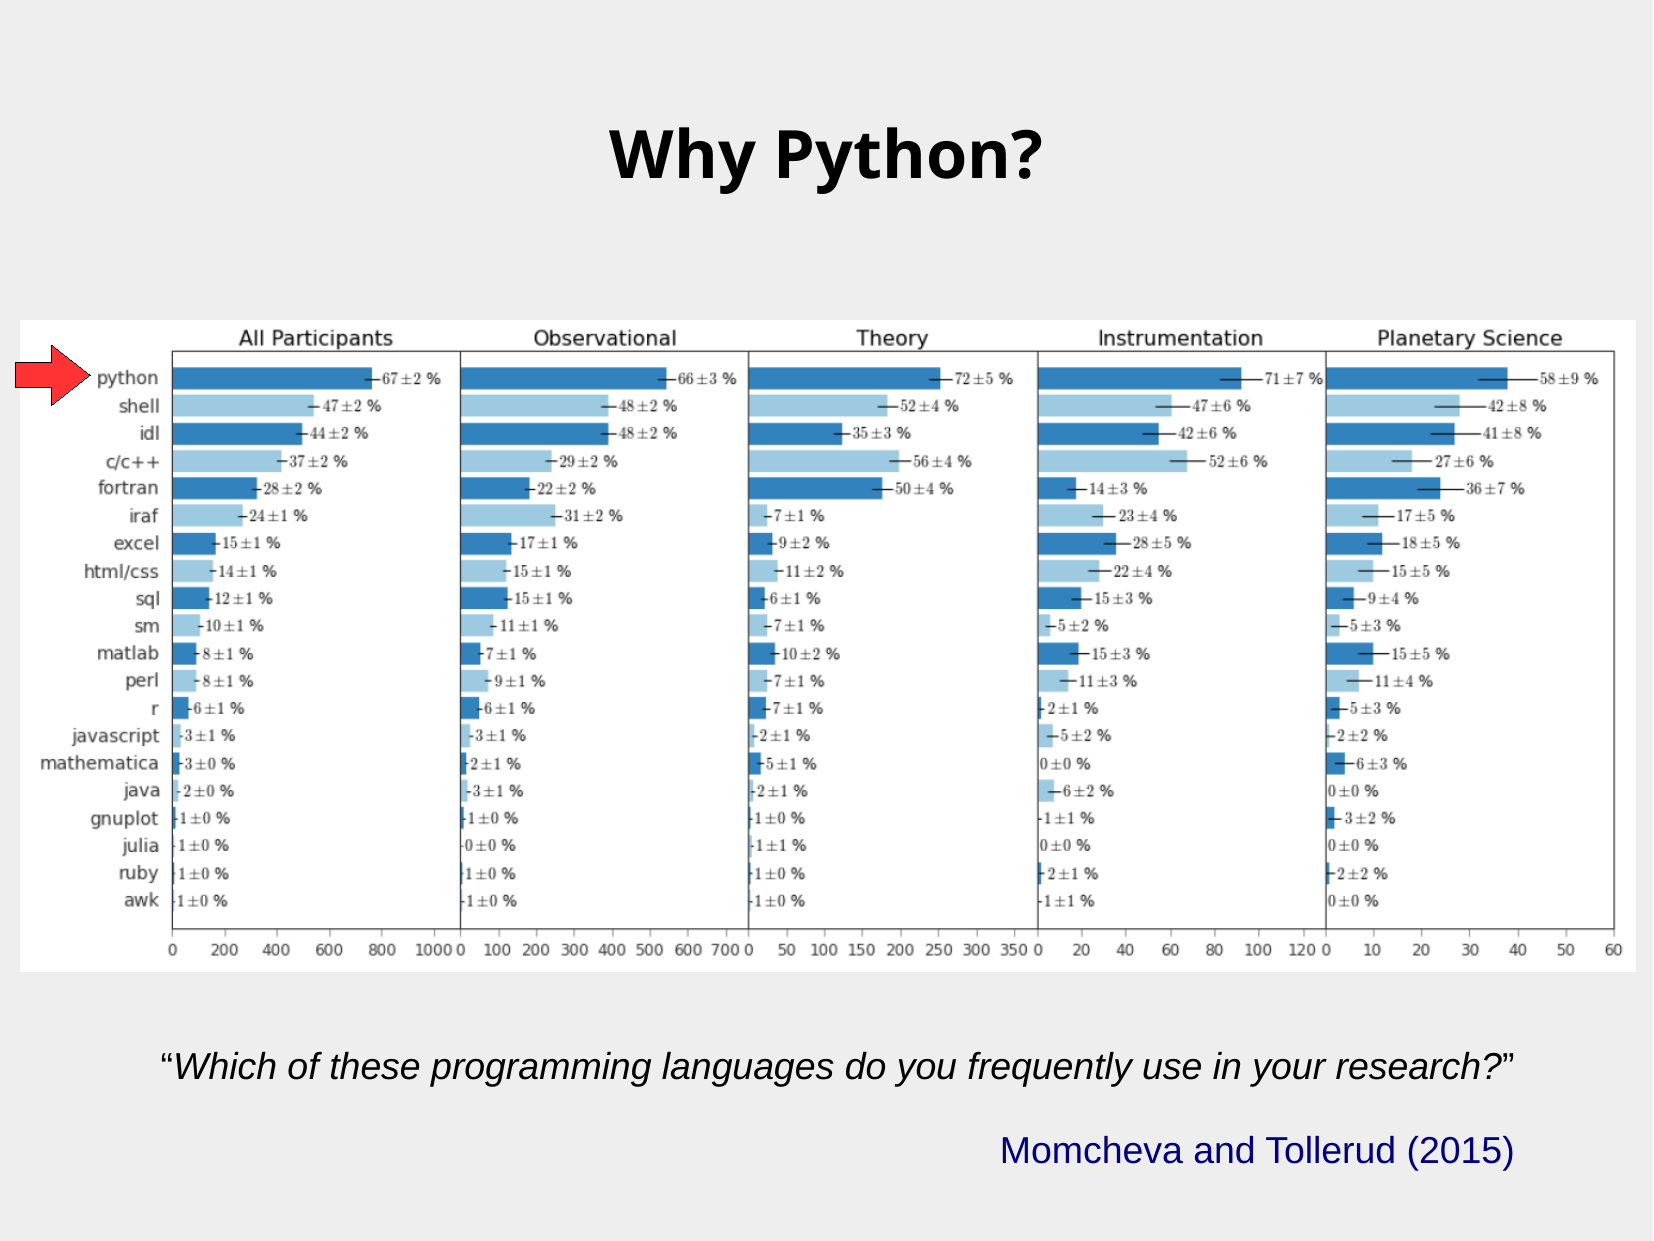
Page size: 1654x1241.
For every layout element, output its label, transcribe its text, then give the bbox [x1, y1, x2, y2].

title Why Python? [82, 49, 1571, 257]
text_box [15, 345, 91, 406]
text_box “Which of these programming languages do you frequently use in your research?” Momcheva and Tollerud (2015) [145, 1038, 1530, 1179]
picture [20, 320, 1636, 972]
